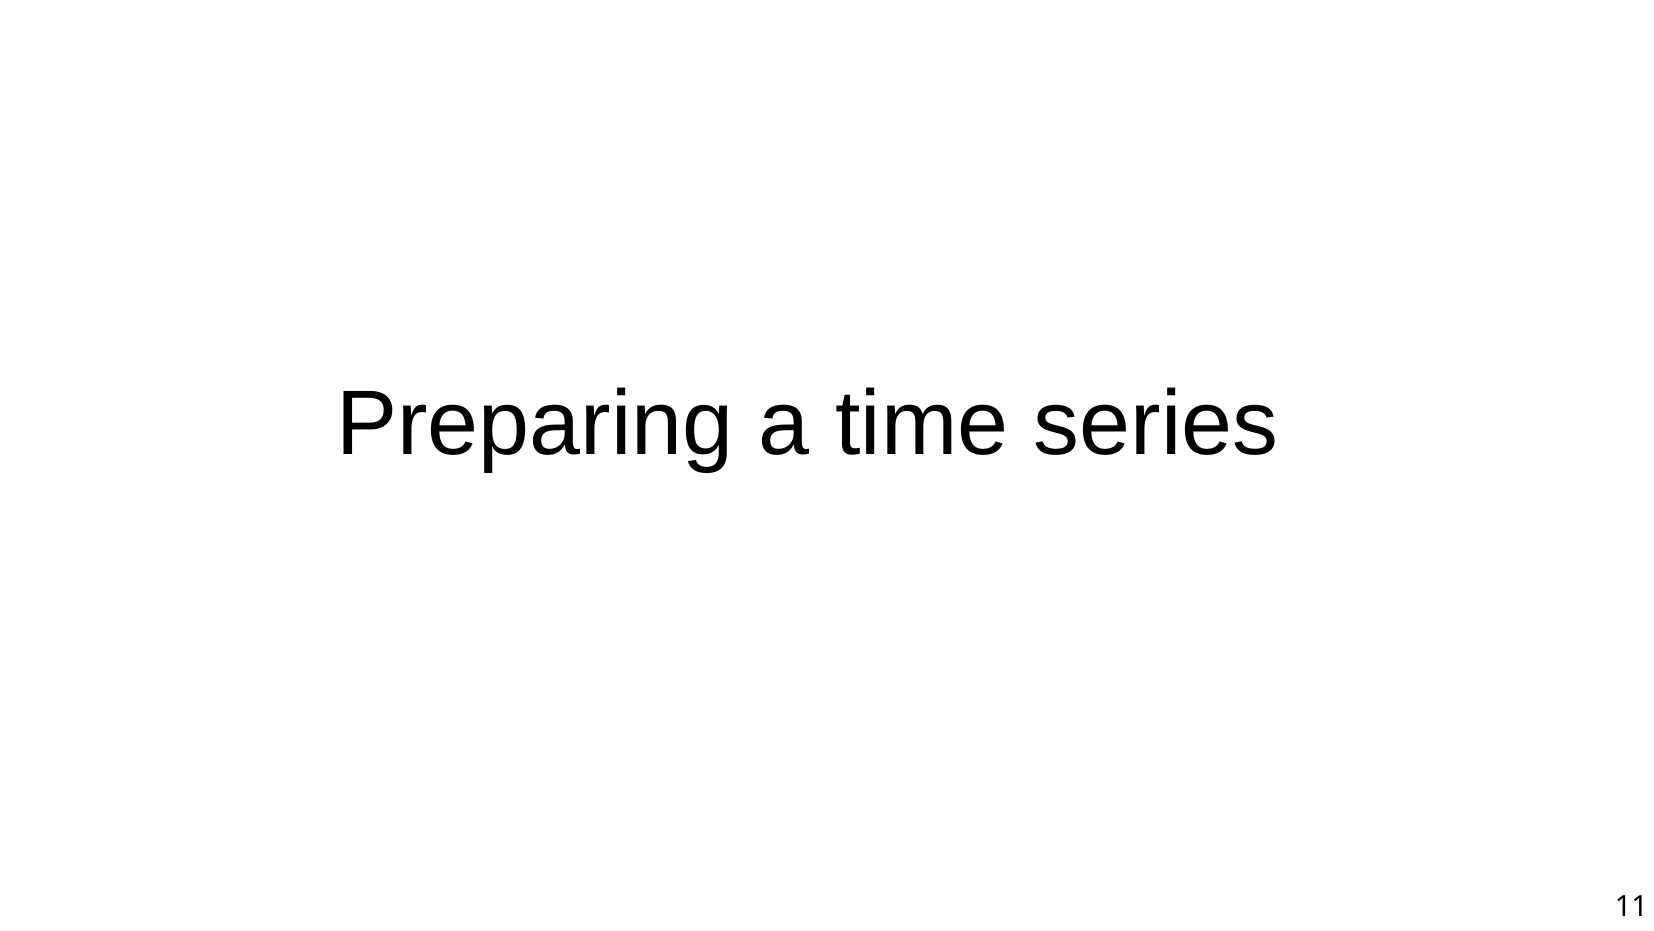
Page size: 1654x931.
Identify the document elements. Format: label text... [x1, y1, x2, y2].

title Preparing a time series [64, 345, 1553, 501]
